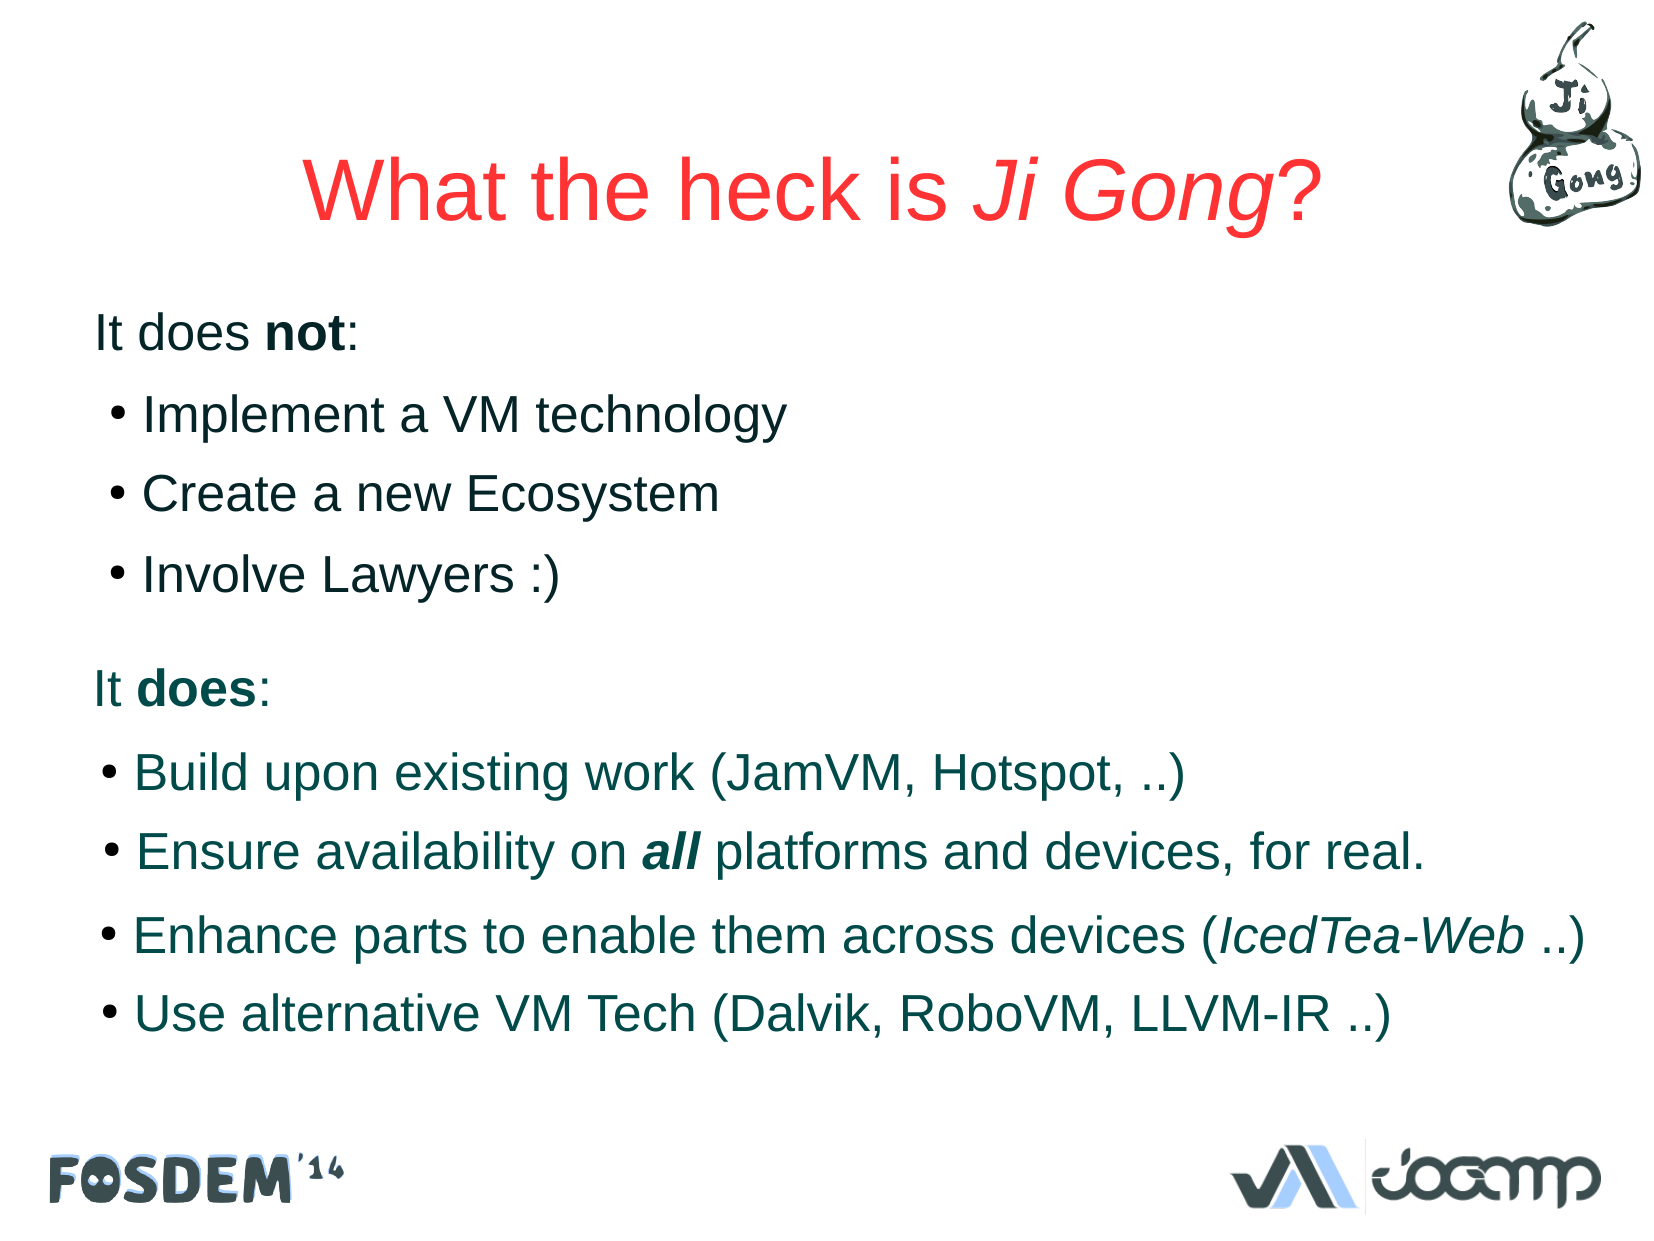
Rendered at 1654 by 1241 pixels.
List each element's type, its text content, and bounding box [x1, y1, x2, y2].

text_box Involve Lawyers :) [93, 537, 646, 611]
text_box It does: [78, 652, 541, 726]
picture [1228, 1139, 1601, 1215]
text_box Ensure availability on all platforms and devices, for real. [87, 814, 1573, 888]
title What the heck is Ji Gong? [60, 120, 1567, 260]
text_box Build upon existing work (JamVM, Hotspot, ..) [85, 736, 1560, 810]
text_box Use alternative VM Tech (Dalvik, RoboVM, LLVM-IR ..) [85, 976, 1571, 1050]
text_box Create a new Ecosystem [93, 457, 796, 531]
picture [0, 914, 400, 1241]
picture [1425, 19, 1654, 228]
text_box It does not: [79, 296, 391, 370]
text_box Enhance parts to enable them across devices (IcedTea-Web ..) [84, 898, 1645, 972]
text_box Implement a VM technology [94, 377, 886, 451]
